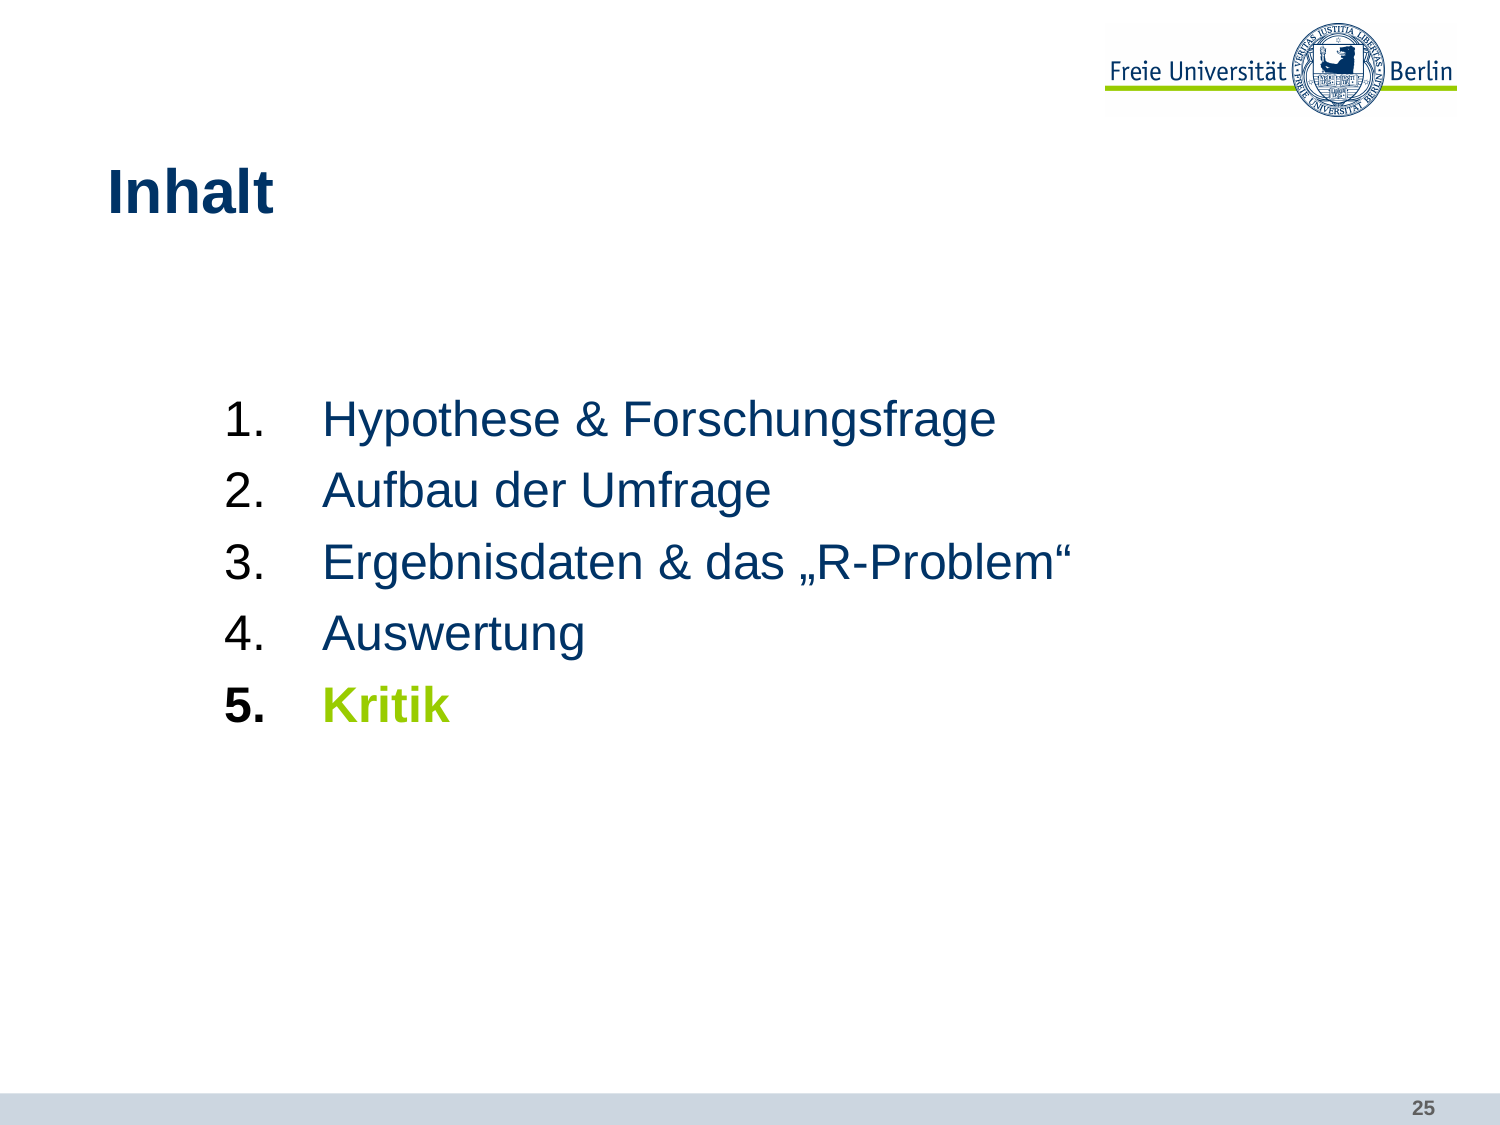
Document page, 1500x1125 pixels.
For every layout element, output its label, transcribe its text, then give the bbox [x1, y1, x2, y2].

picture [1105, 23, 1457, 117]
title Inhalt [41, 155, 1459, 226]
list Hypothese & Forschungsfrage Aufbau der Umfrage Ergebnisdaten & das „R-Problem“ Auswertung Kritik [209, 377, 1154, 879]
